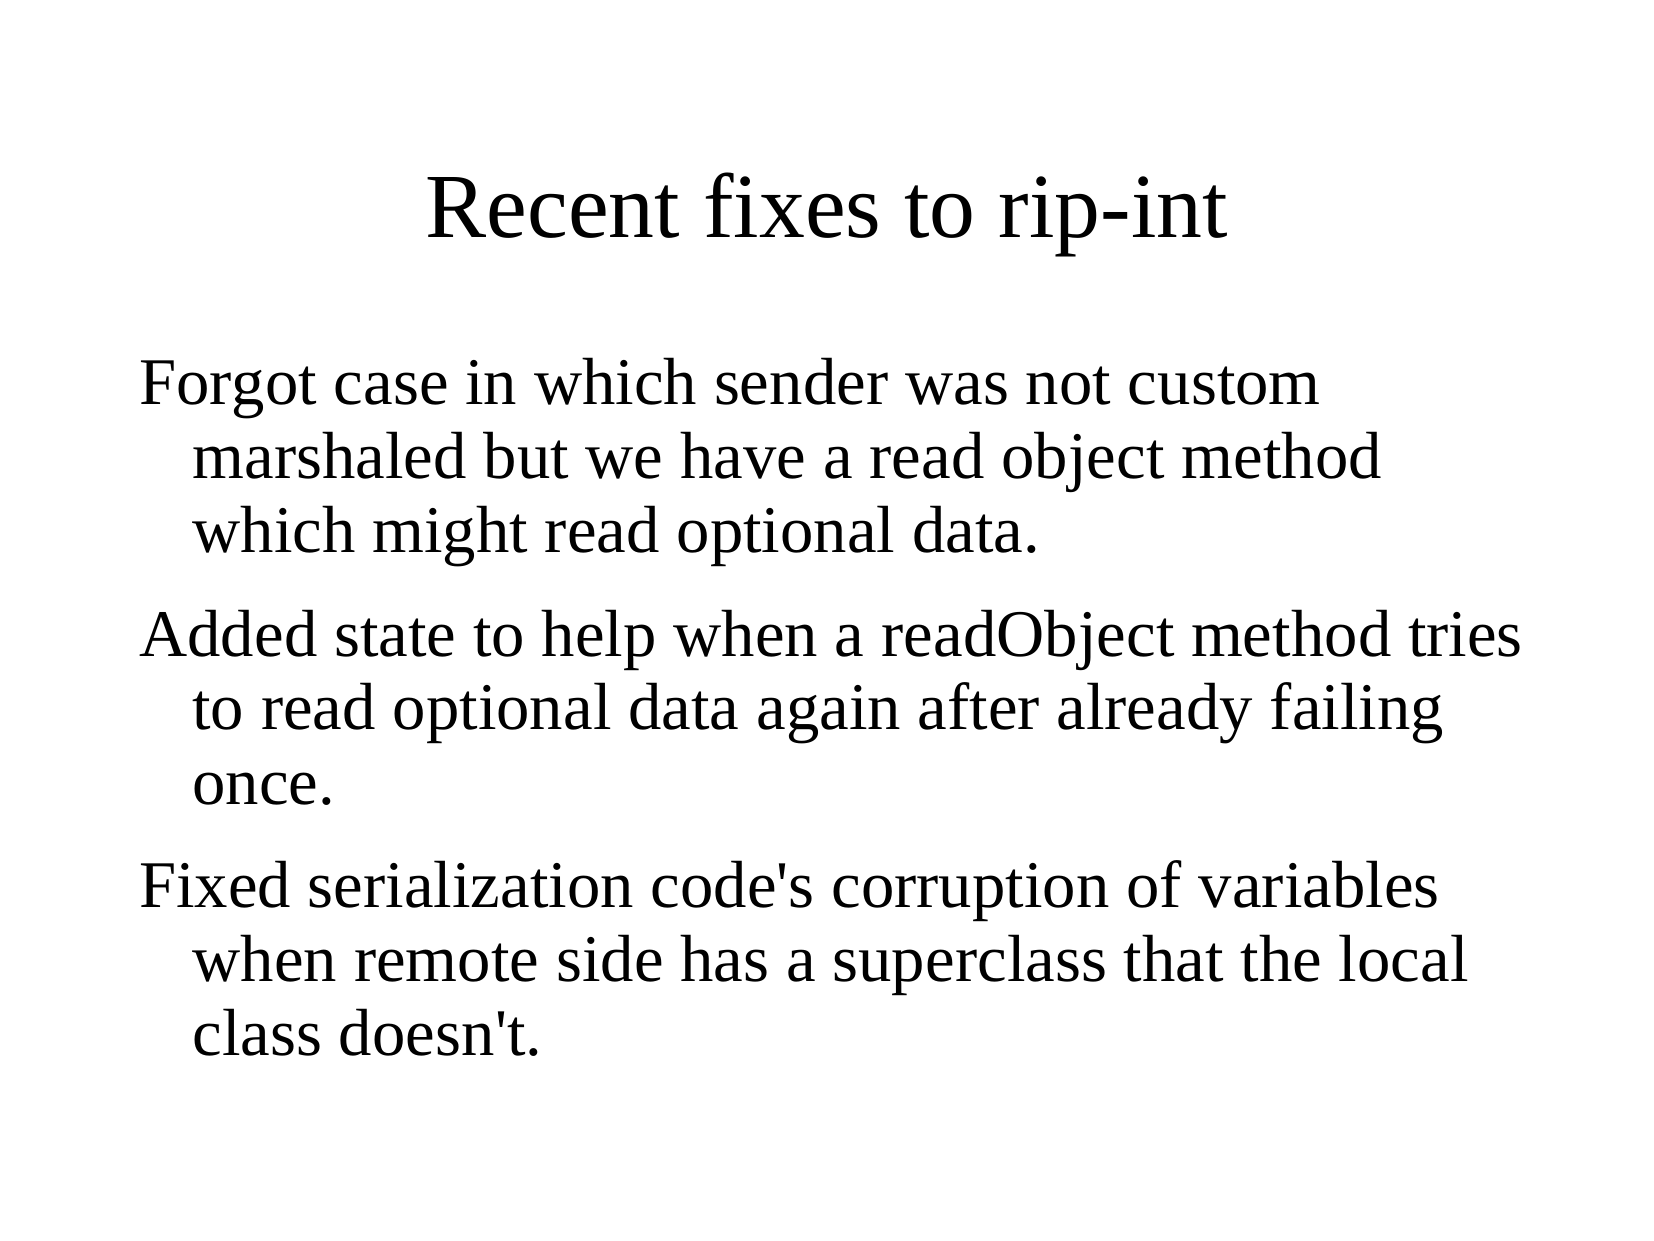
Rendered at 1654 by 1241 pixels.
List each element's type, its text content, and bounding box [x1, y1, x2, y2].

title Recent fixes to rip-int [121, 102, 1534, 311]
list Forgot case in which sender was not custom marshaled but we have a read object method which might read optional data. Added state to help when a readObject method tries to read optional data again after already failing once. Fixed serialization code's corruption of variables when remote side has a superclass that the local class doesn't. [121, 344, 1534, 1131]
